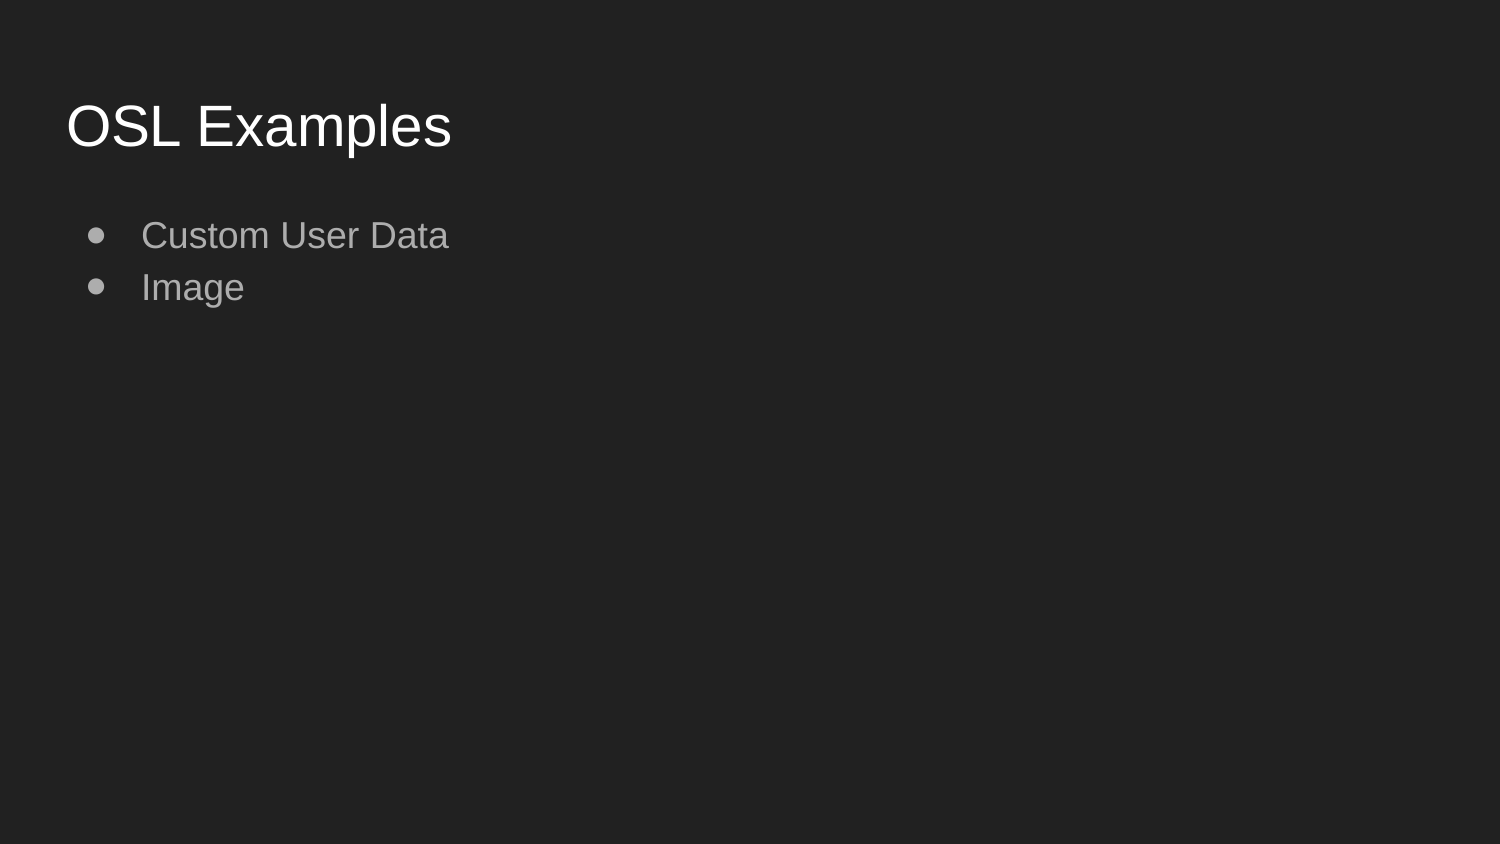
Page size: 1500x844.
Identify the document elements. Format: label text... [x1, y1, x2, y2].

list Custom User Data Image [51, 189, 1449, 750]
title OSL Examples [51, 72, 1449, 167]
